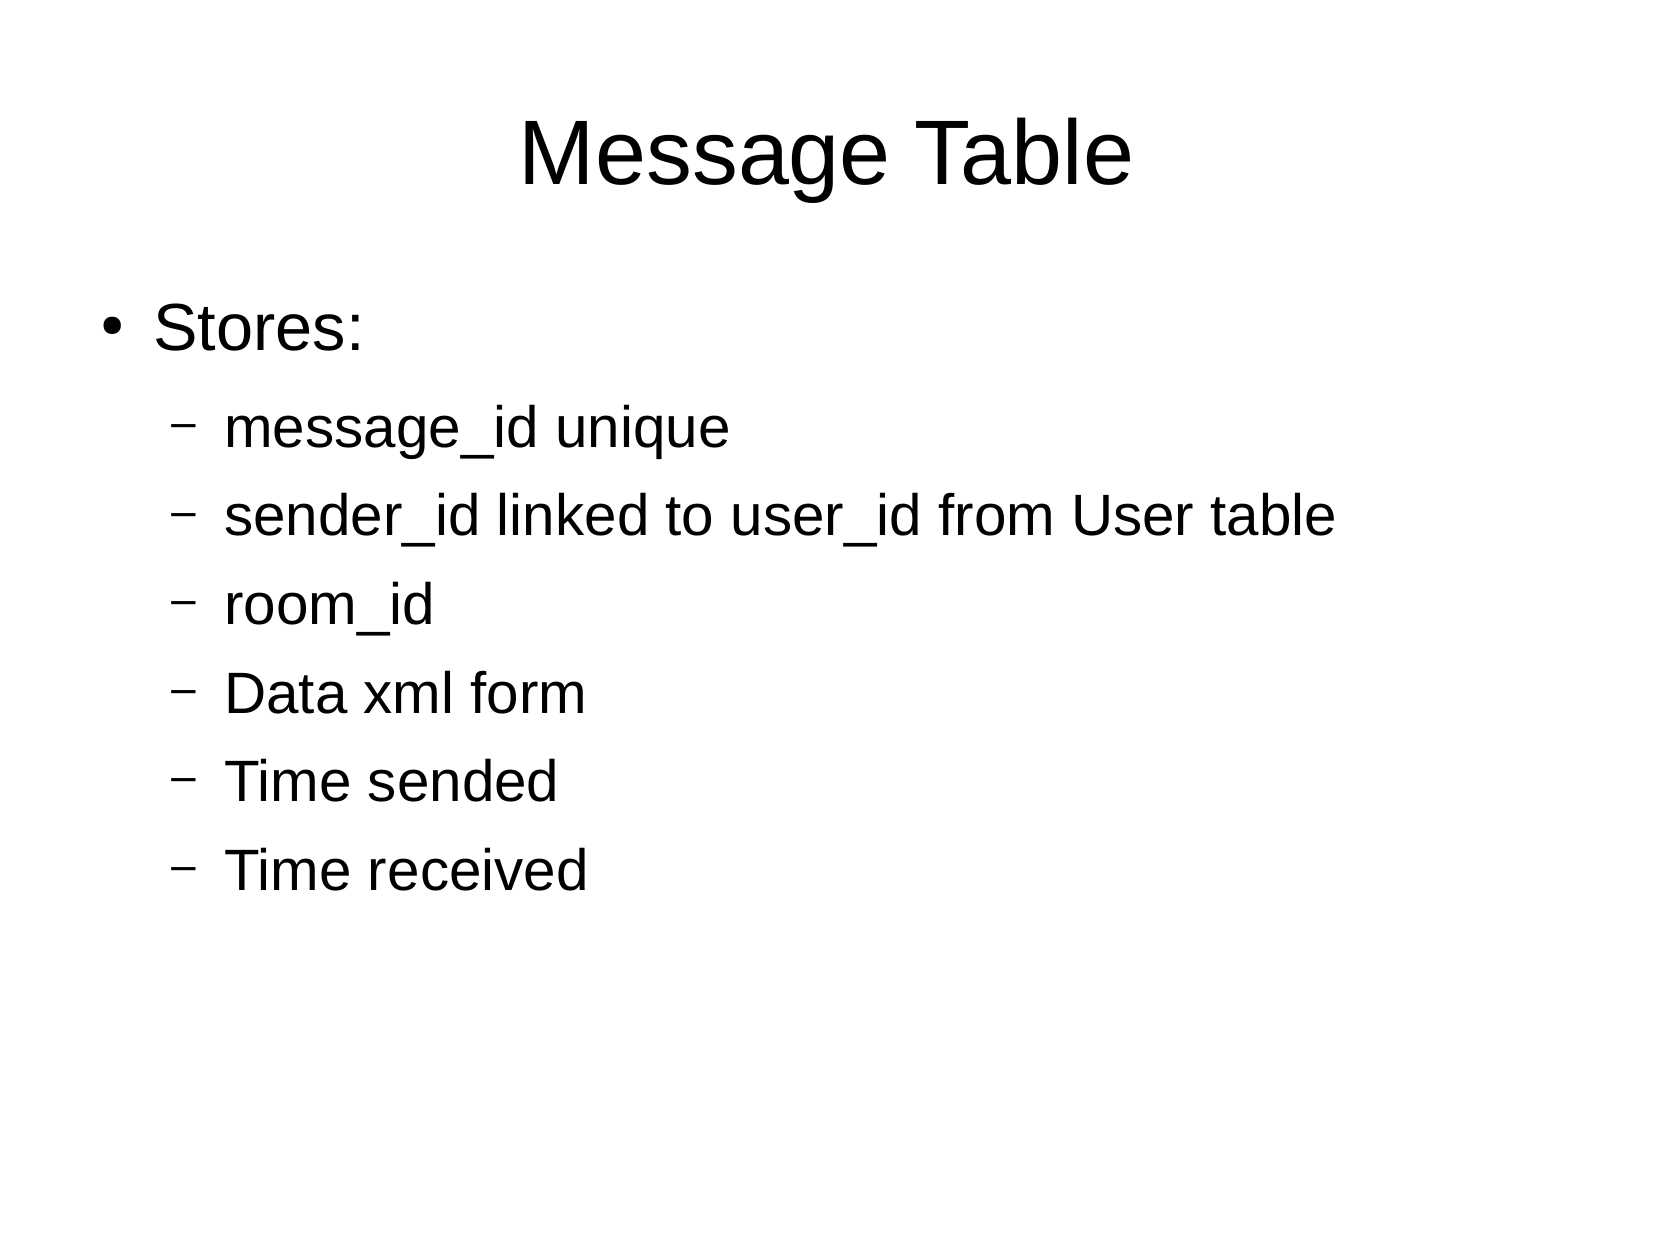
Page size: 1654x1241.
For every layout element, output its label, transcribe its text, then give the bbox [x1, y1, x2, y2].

list Stores: message_id unique sender_id linked to user_id from User table room_id Data xml form Time sended Time received [82, 290, 1571, 1010]
title Message Table [82, 49, 1571, 257]
